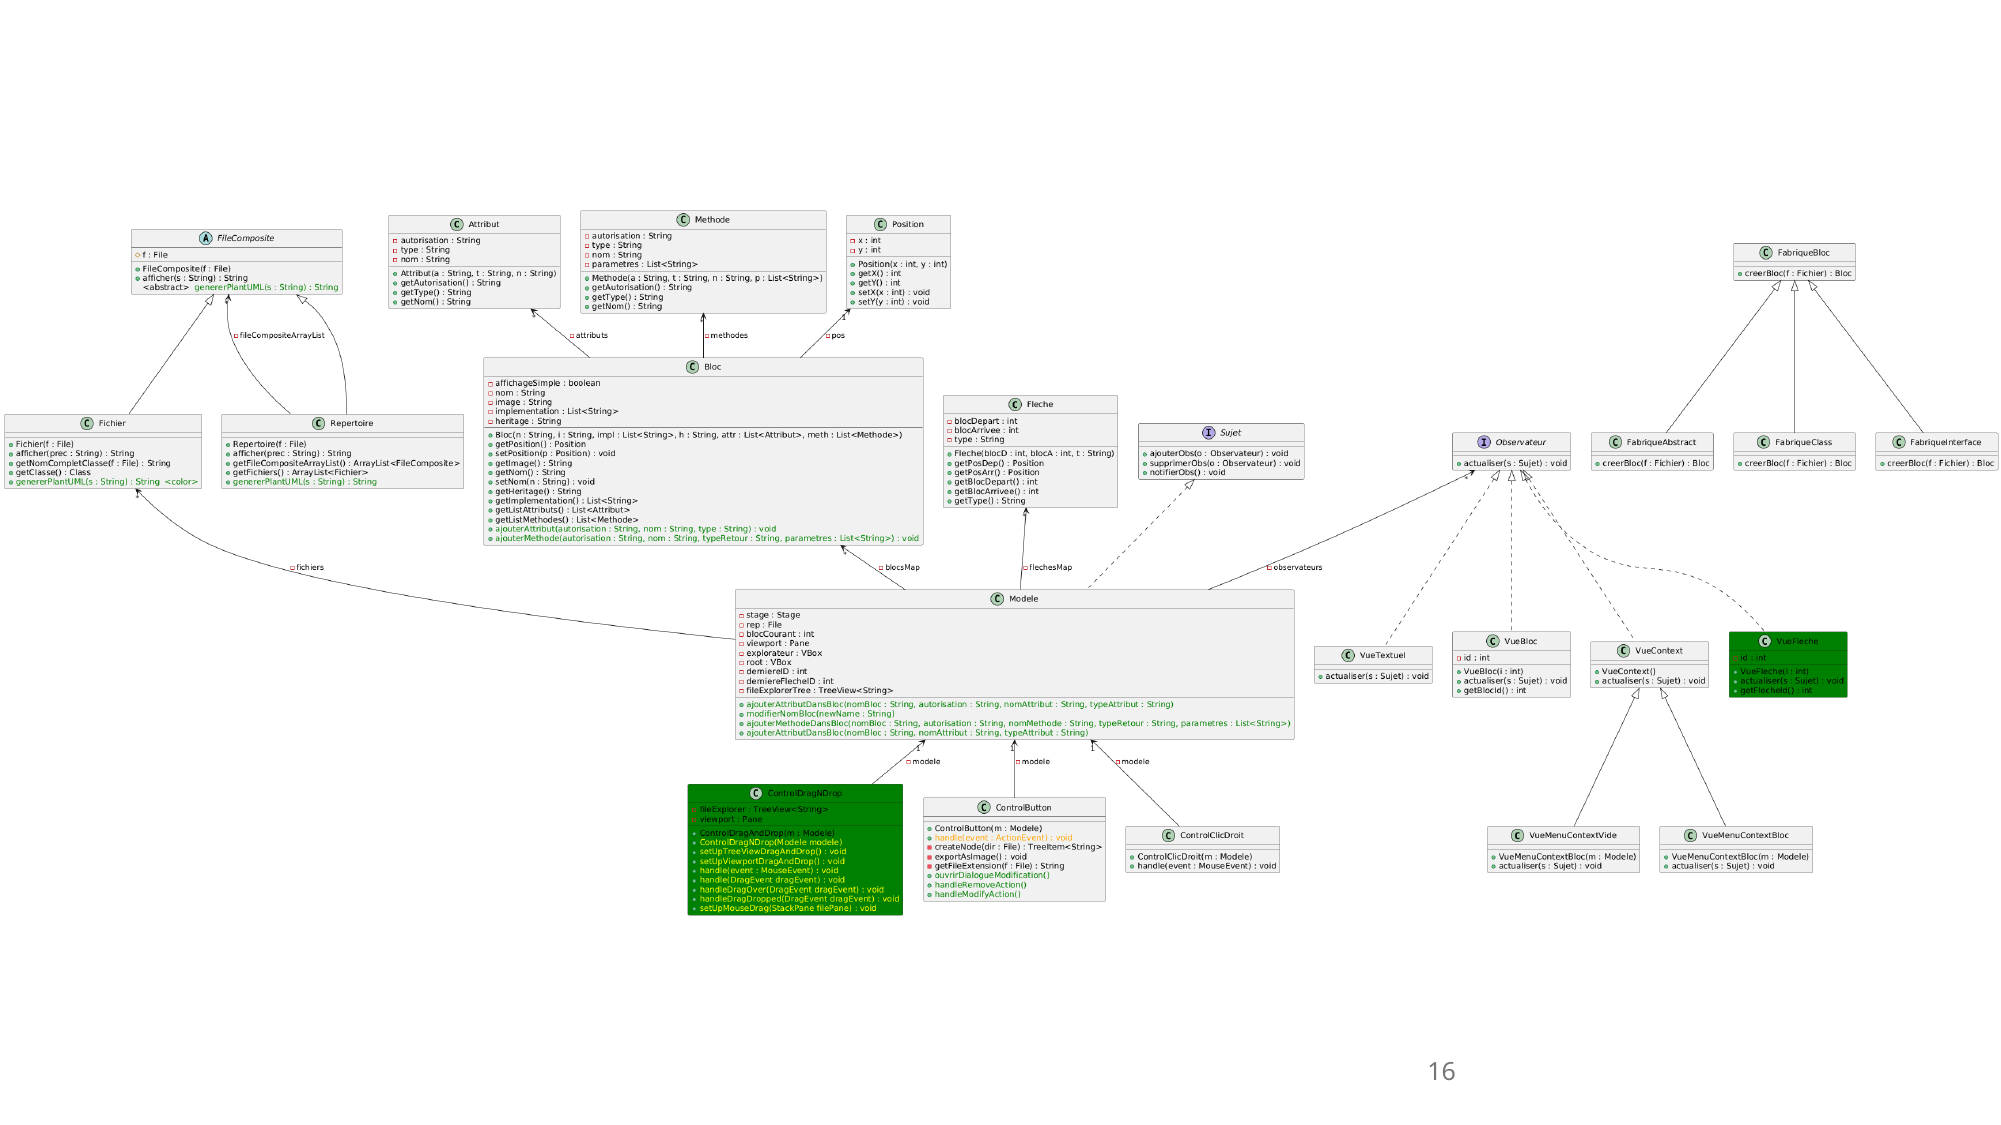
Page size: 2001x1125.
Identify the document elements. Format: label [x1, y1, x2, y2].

text_box [1412, 1042, 1863, 1103]
picture [0, 207, 2000, 918]
